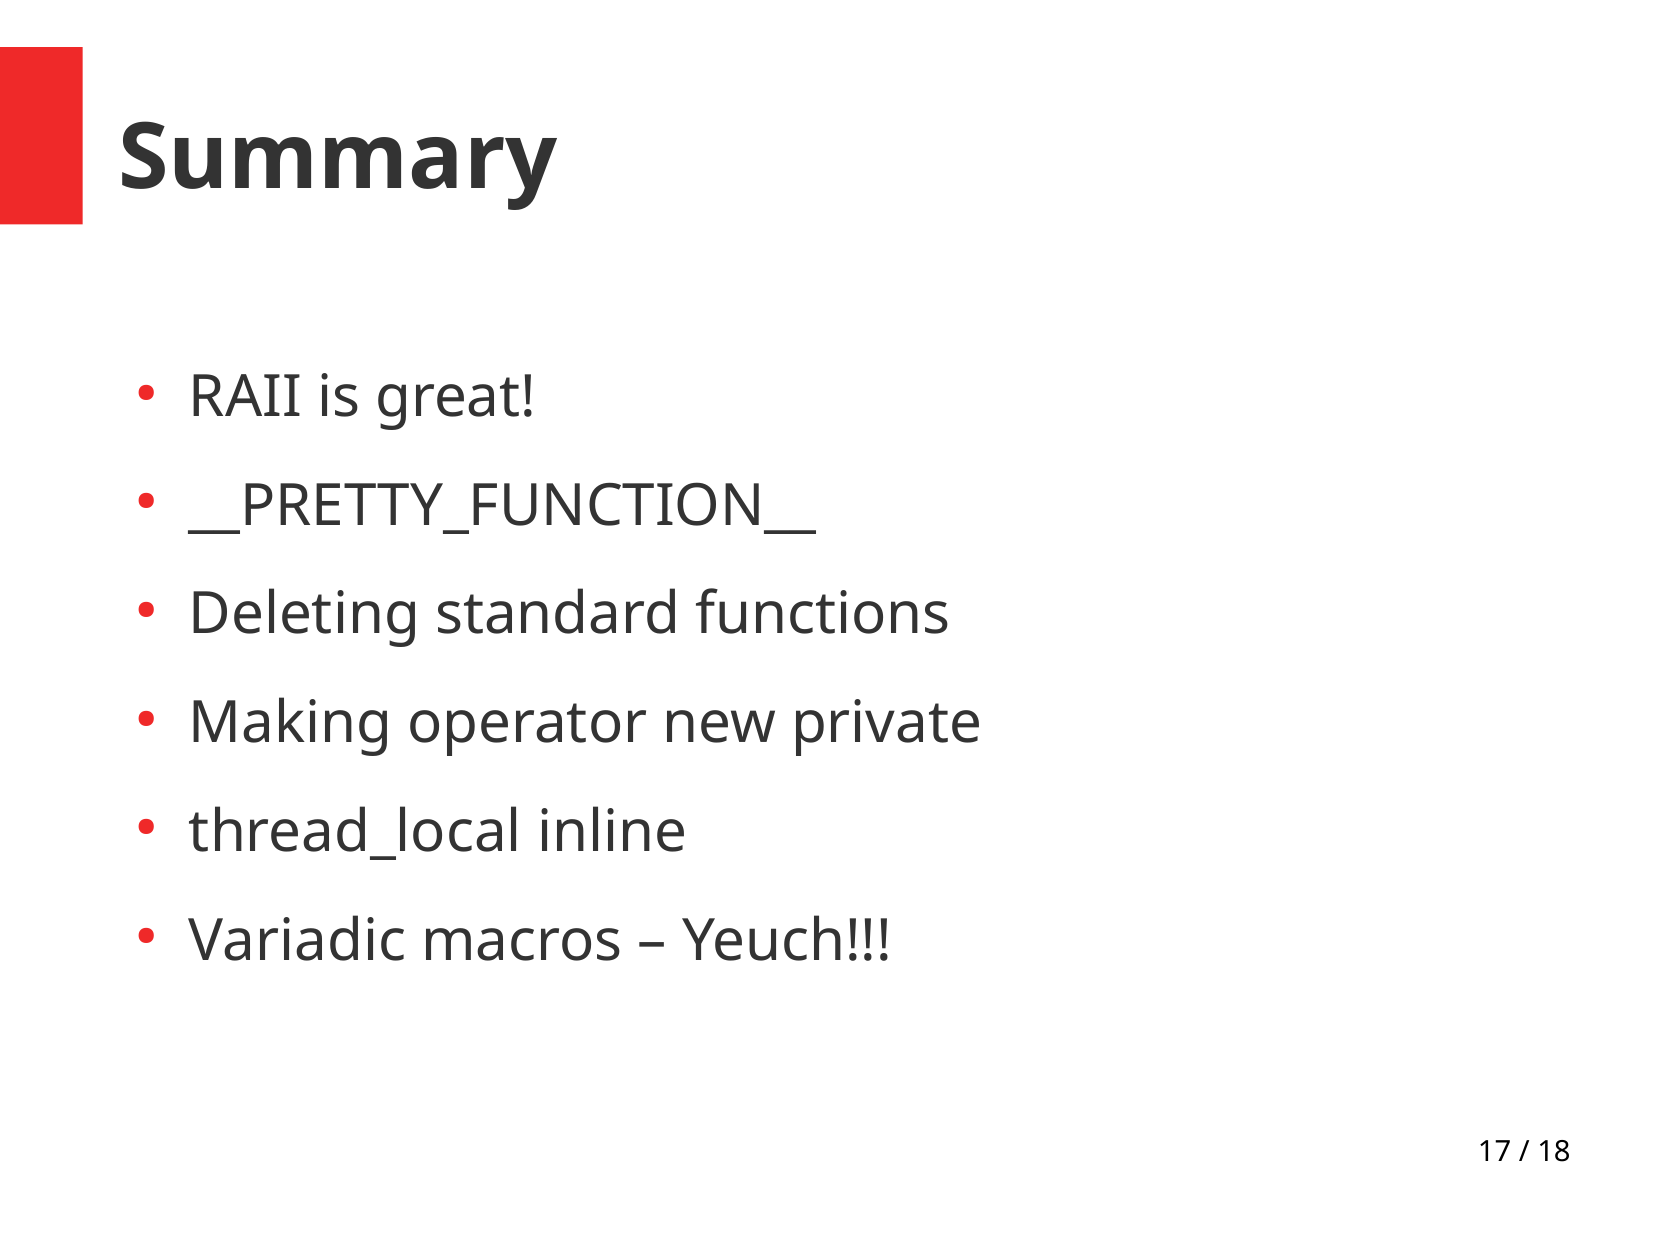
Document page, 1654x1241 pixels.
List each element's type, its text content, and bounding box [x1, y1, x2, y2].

title Summary [118, 49, 1571, 257]
list RAII is great! __PRETTY_FUNCTION__ Deleting standard functions Making operator new private thread_local inline Variadic macros – Yeuch!!! [118, 354, 1536, 1074]
